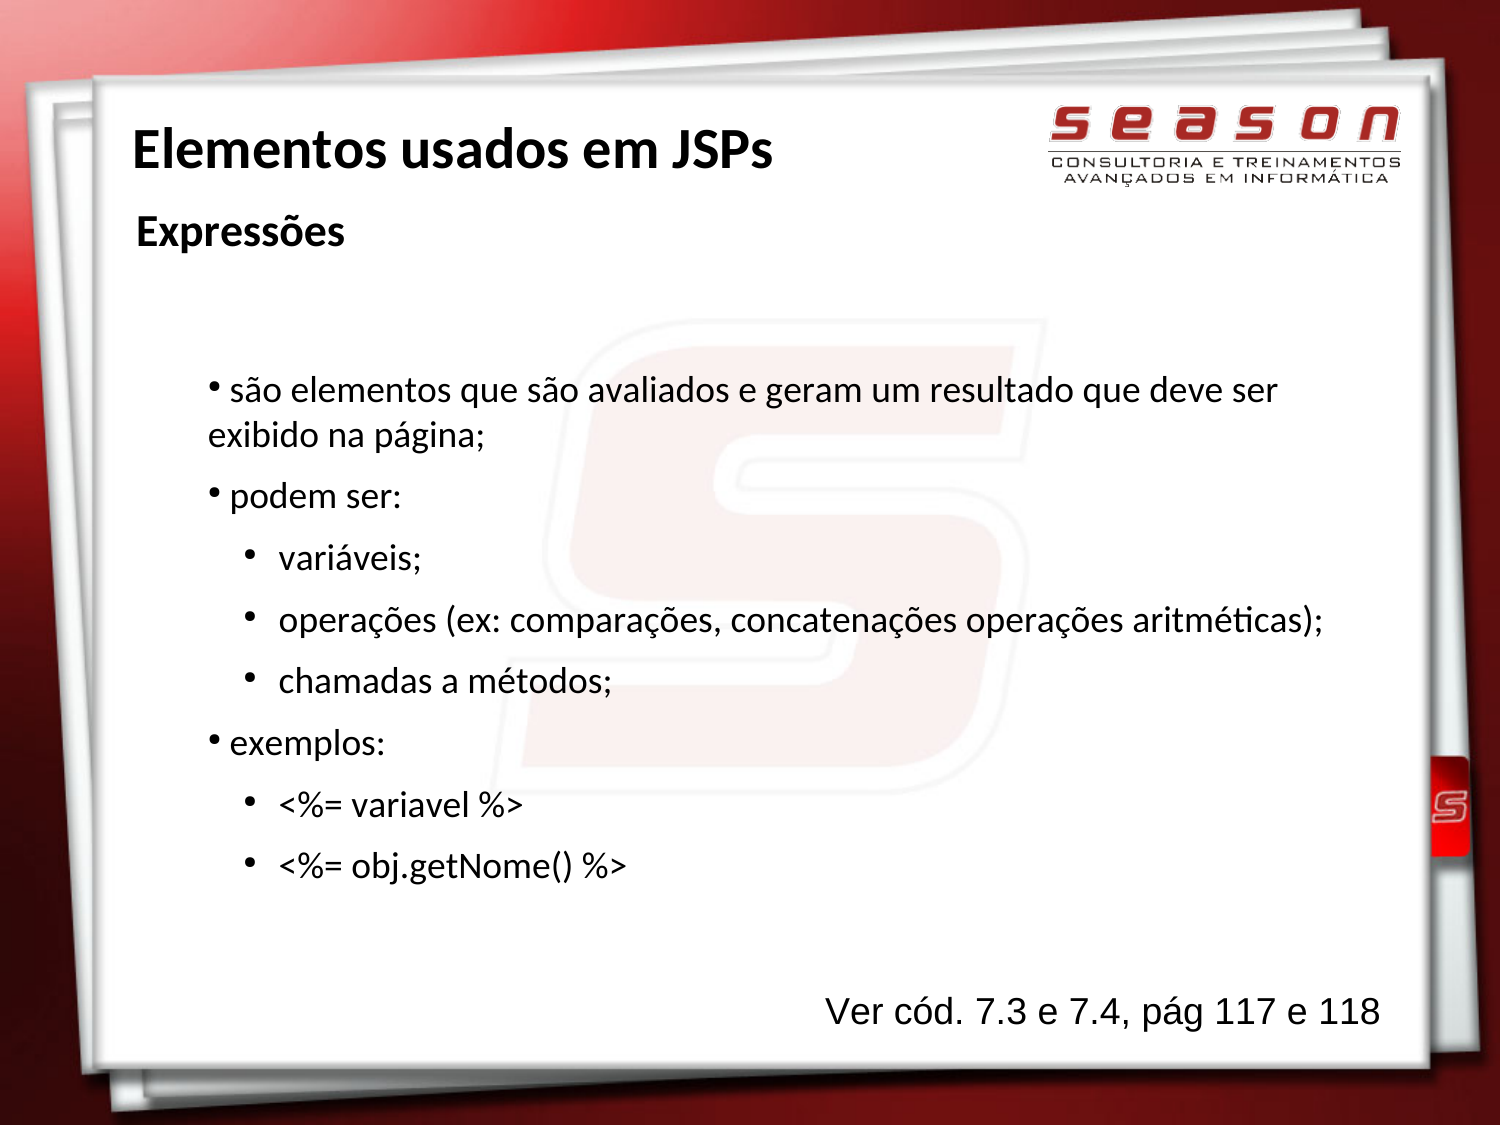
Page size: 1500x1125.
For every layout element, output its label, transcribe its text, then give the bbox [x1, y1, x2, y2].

text_box Expressões [119, 200, 1240, 256]
picture [0, 0, 1500, 1125]
title Elementos usados em JSPs [118, 33, 1394, 257]
text_box são elementos que são avaliados e geram um resultado que deve ser exibido na página; podem ser: variáveis; operações (ex: comparações, concatenações operações aritméticas); chamadas a métodos; exemplos: <%= variavel %> <%= obj.getNome() %> [207, 342, 1328, 909]
text_box Ver cód. 7.3 e 7.4, pág 117 e 118 [708, 979, 1396, 1040]
